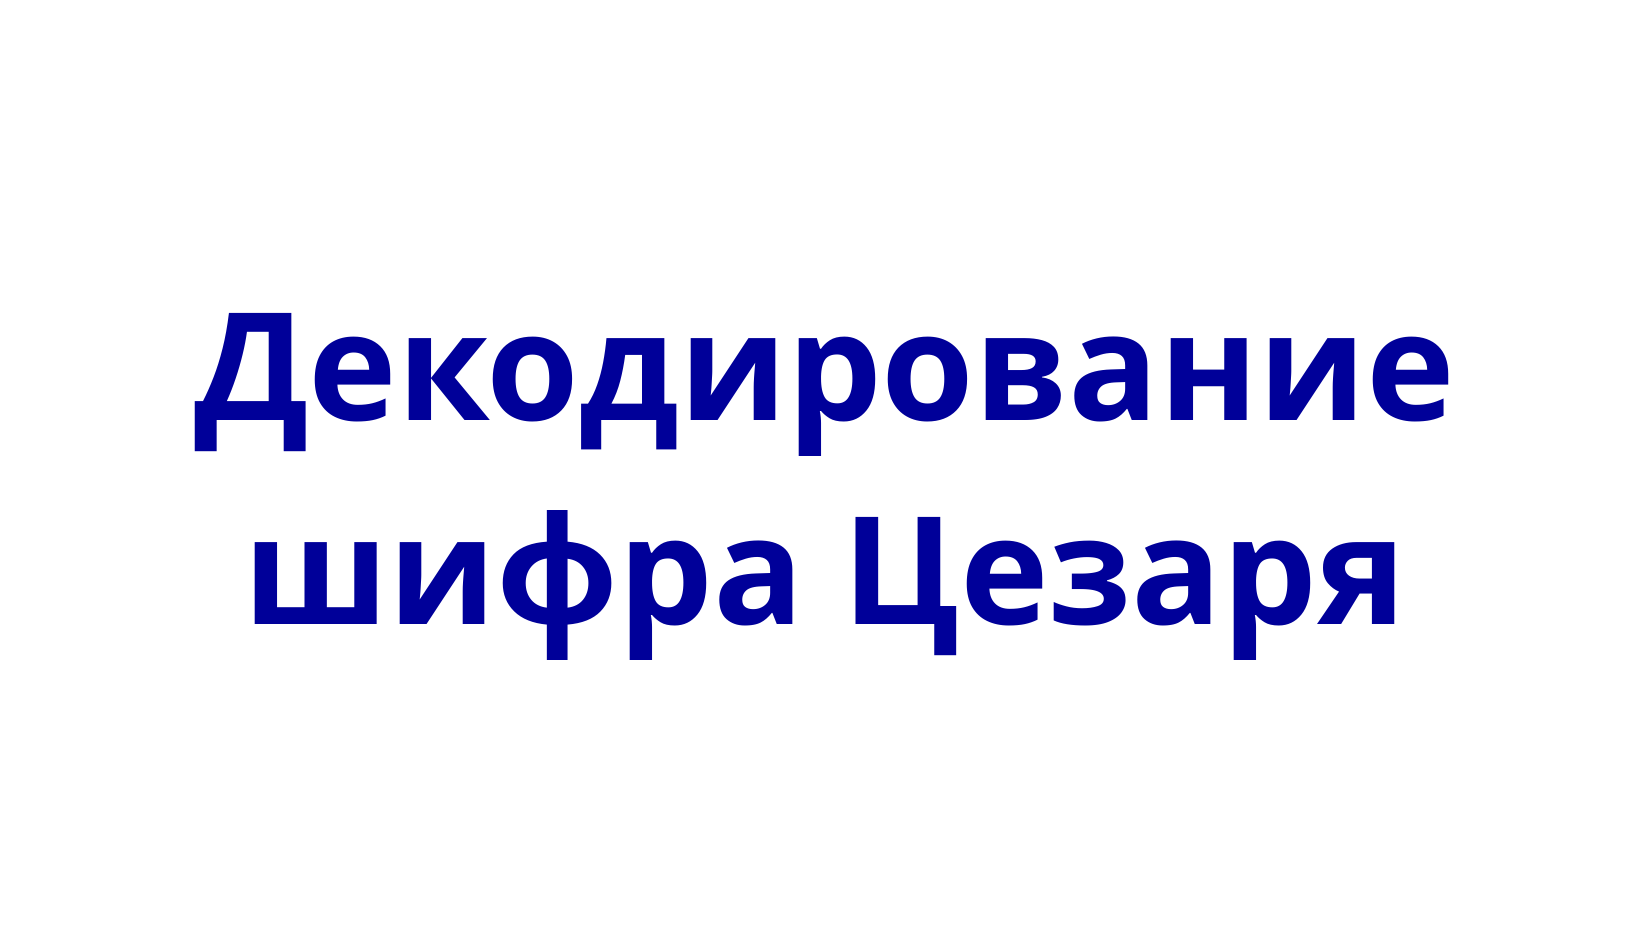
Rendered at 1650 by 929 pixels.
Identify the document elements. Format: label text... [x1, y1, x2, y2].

subtitle Декодирование шифра Цезаря [0, 0, 1650, 929]
